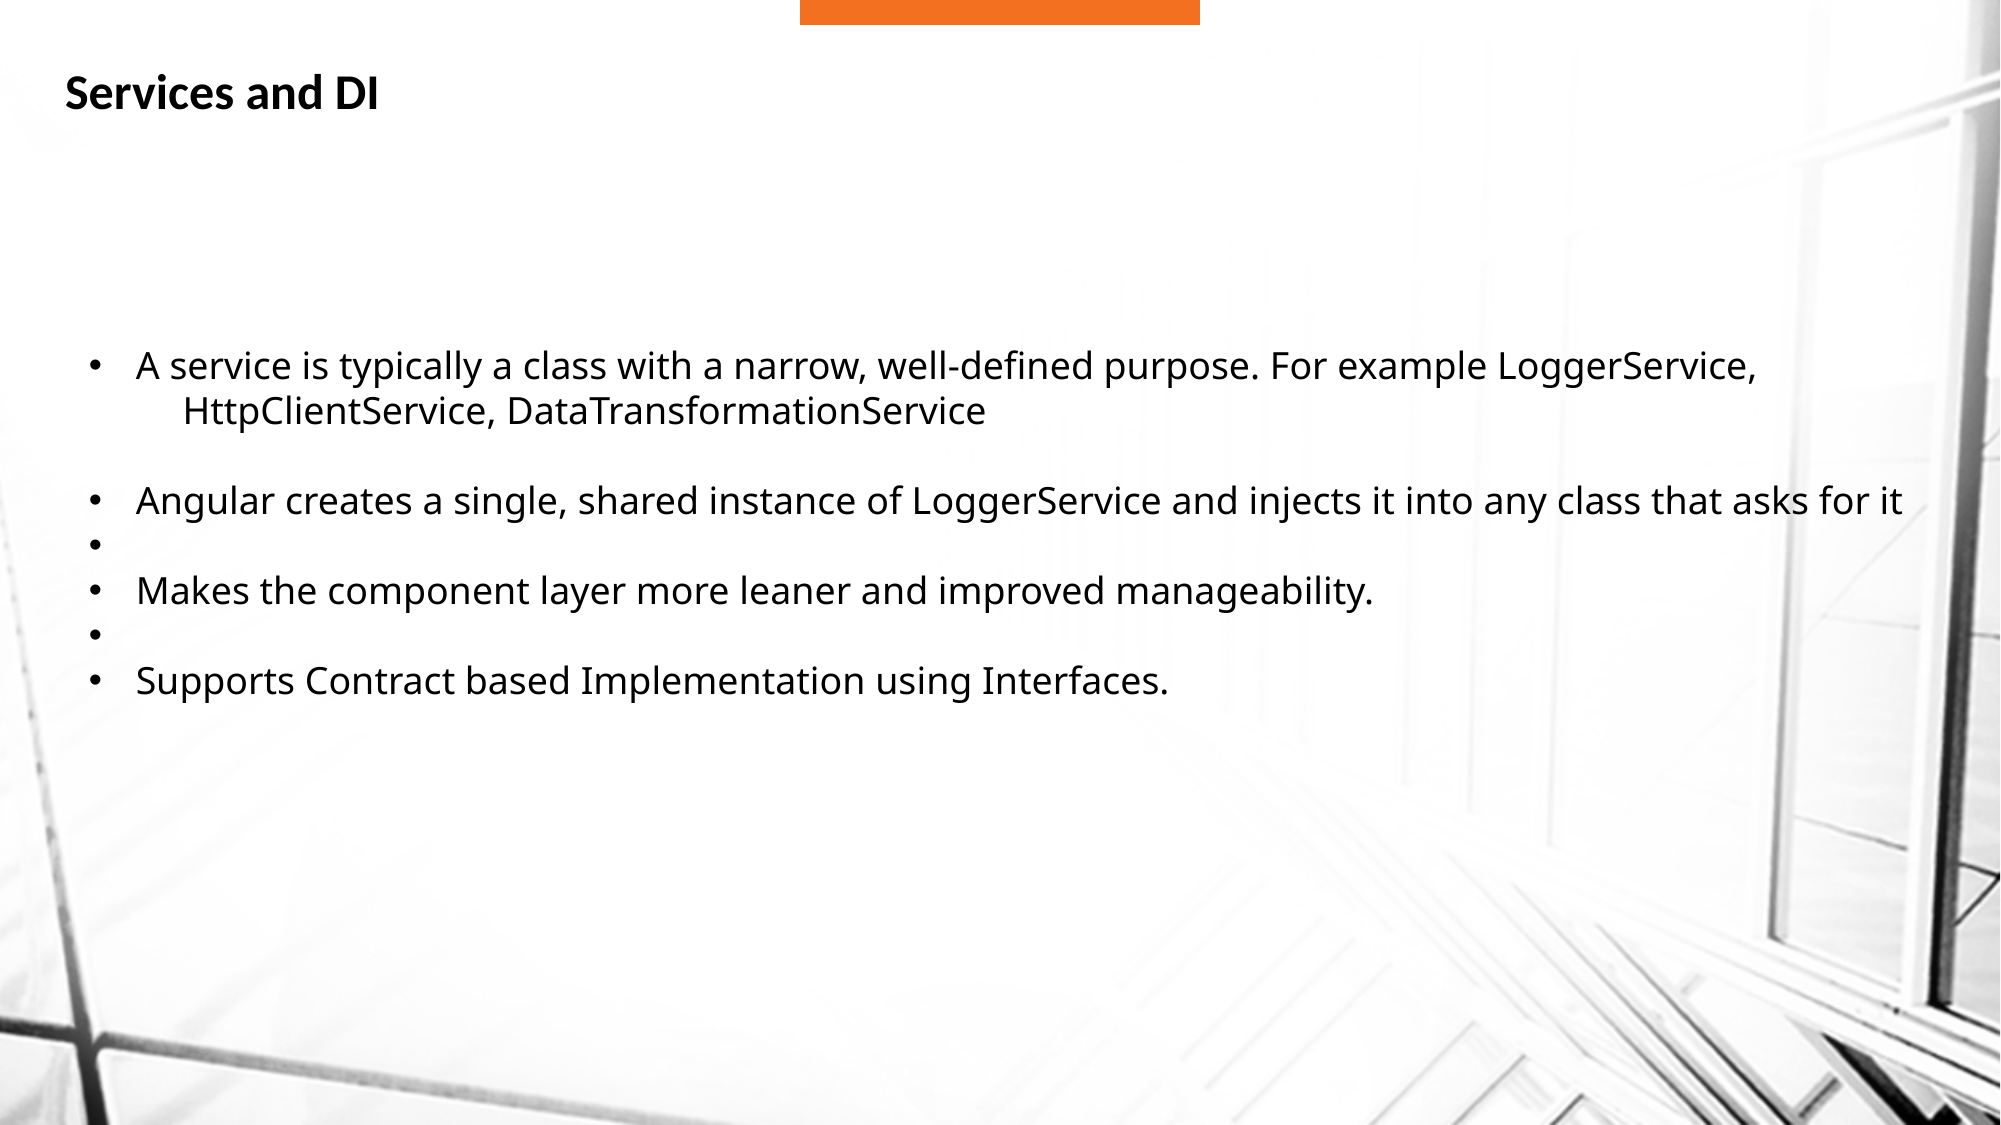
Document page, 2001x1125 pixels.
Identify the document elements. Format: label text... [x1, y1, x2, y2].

text_box A service is typically a class with a narrow, well-defined purpose. For example LoggerService, HttpClientService, DataTransformationService Angular creates a single, shared instance of LoggerService and injects it into any class that asks for it Makes the component layer more leaner and improved manageability. Supports Contract based Implementation using Interfaces. [74, 334, 1924, 709]
title Services and DI [50, 63, 1951, 150]
